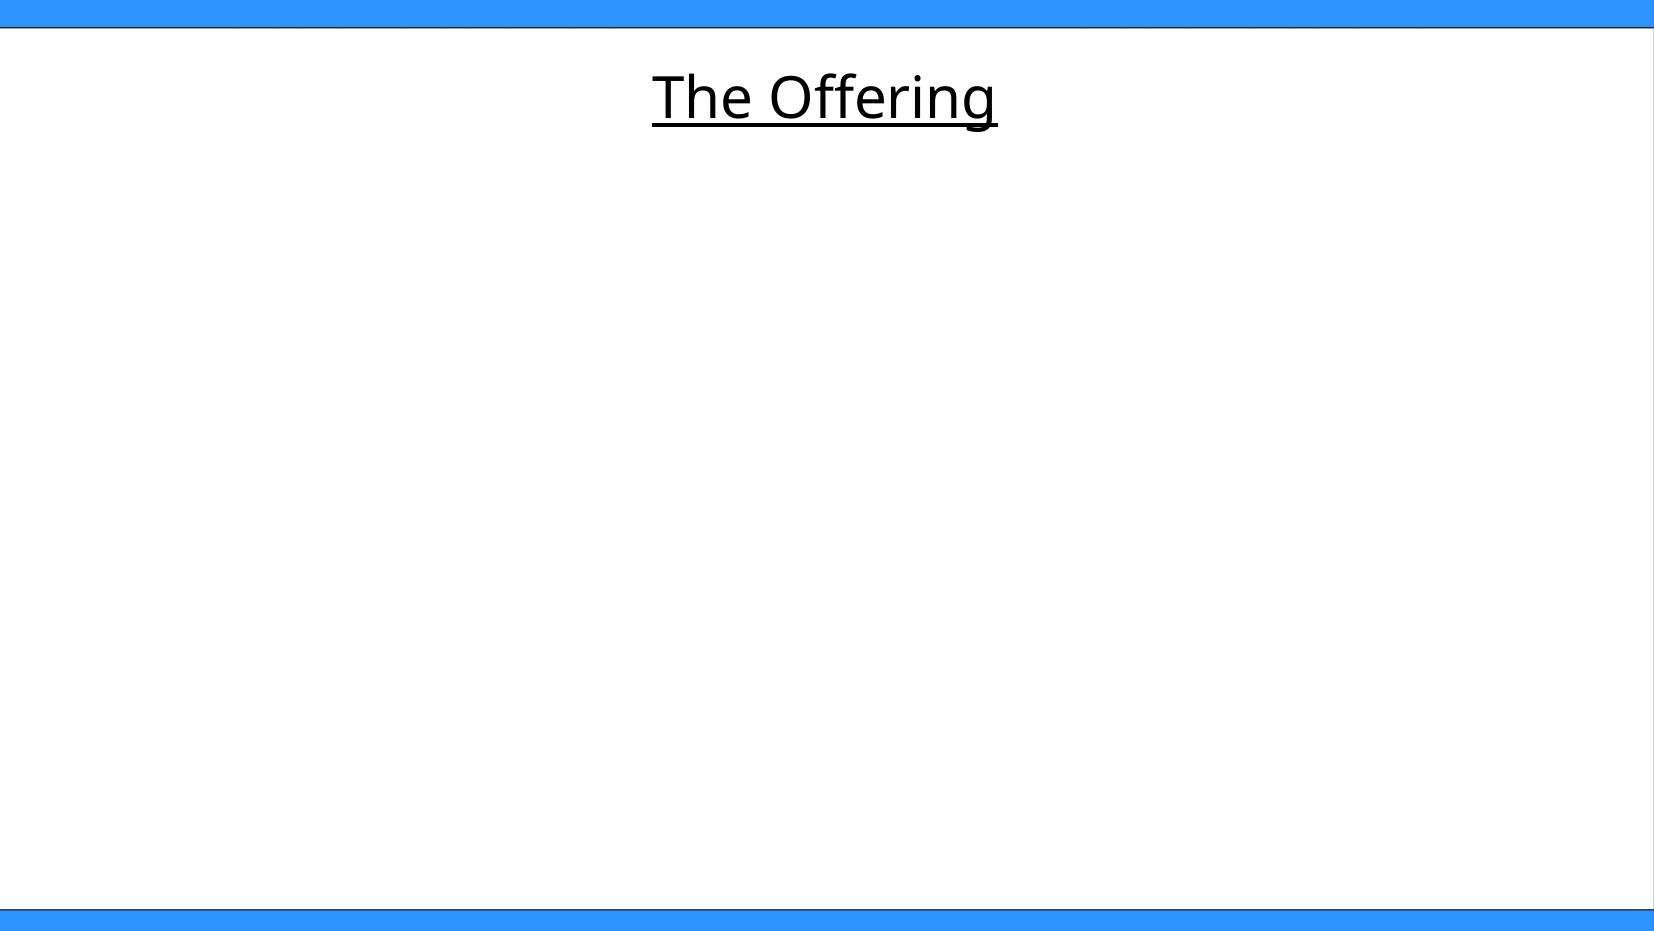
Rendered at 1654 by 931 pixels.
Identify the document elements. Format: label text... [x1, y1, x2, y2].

text_box The Offering [105, 48, 1546, 141]
picture [0, 0, 1654, 931]
